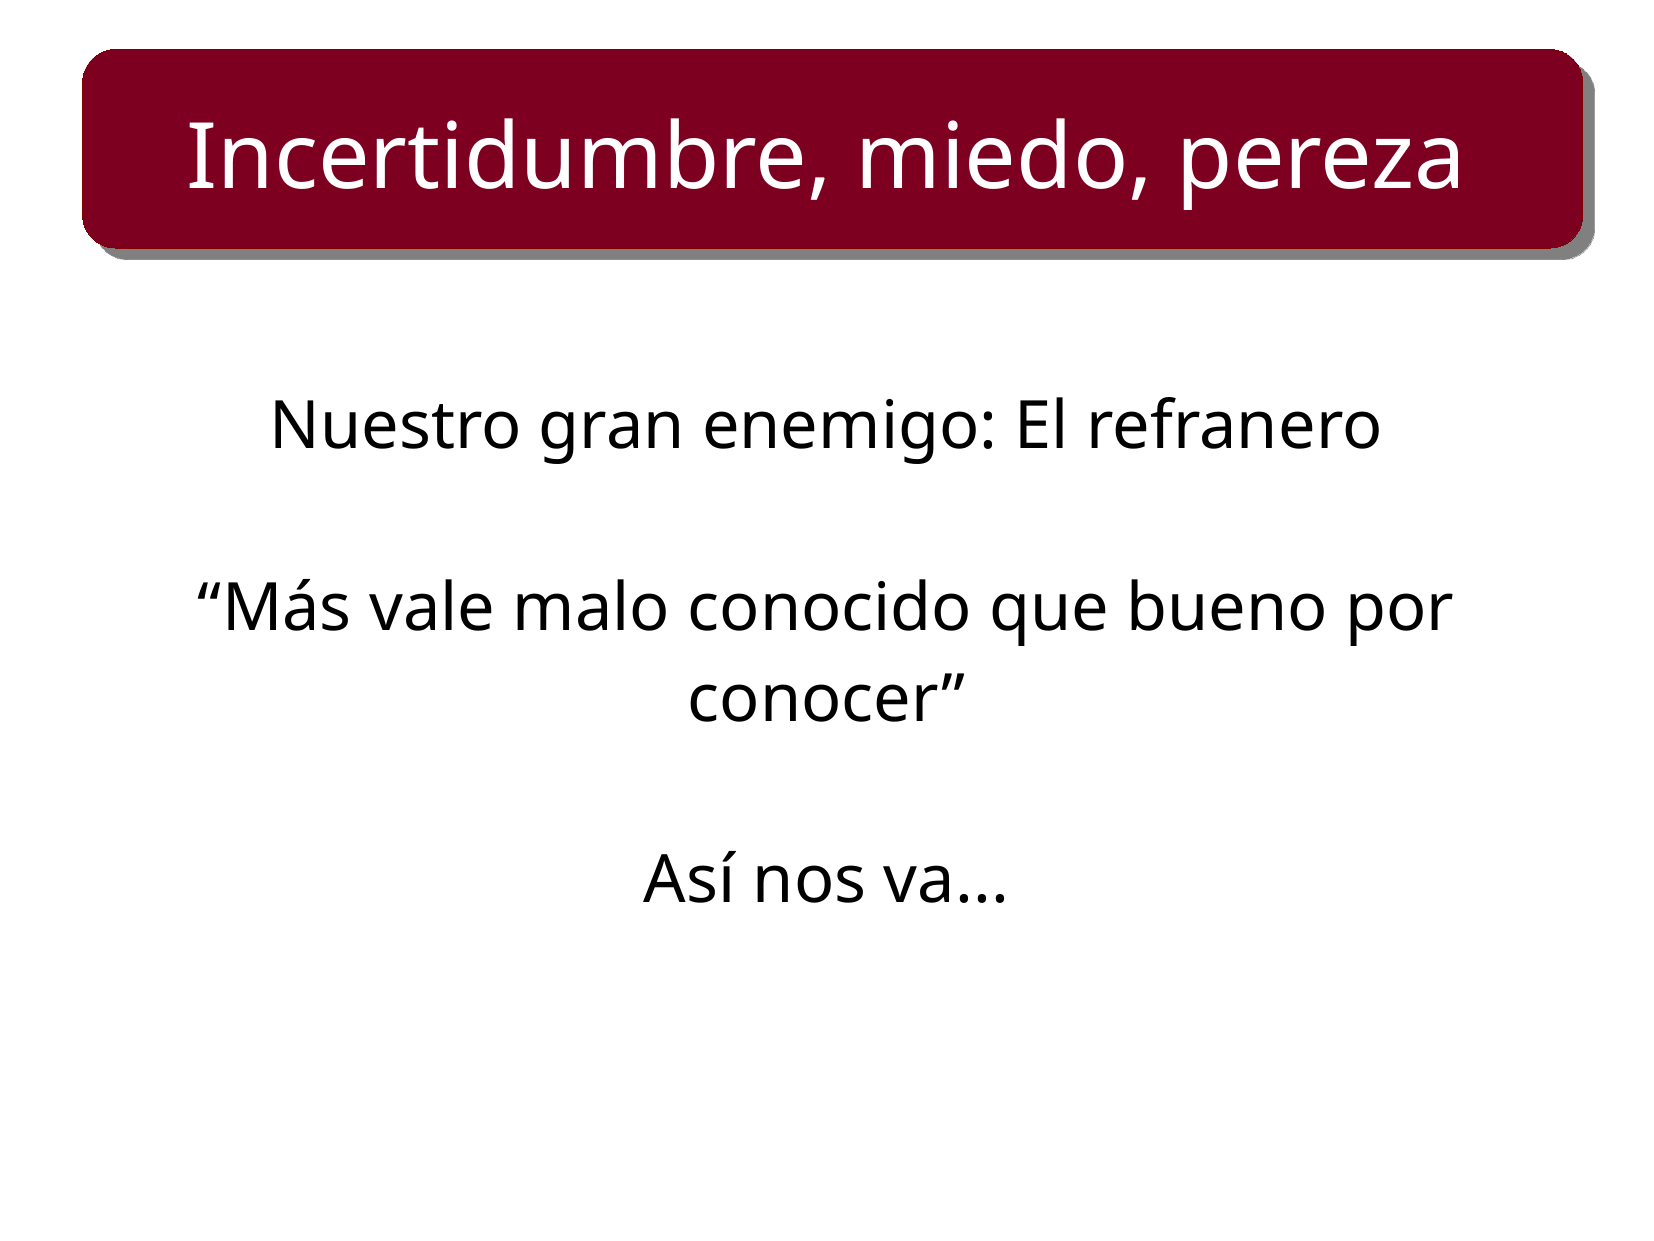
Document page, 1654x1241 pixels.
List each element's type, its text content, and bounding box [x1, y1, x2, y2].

subtitle Nuestro gran enemigo: El refranero “Más vale malo conocido que bueno por conocer” Así nos va... [82, 290, 1571, 1010]
title Incertidumbre, miedo, pereza [82, 49, 1571, 257]
